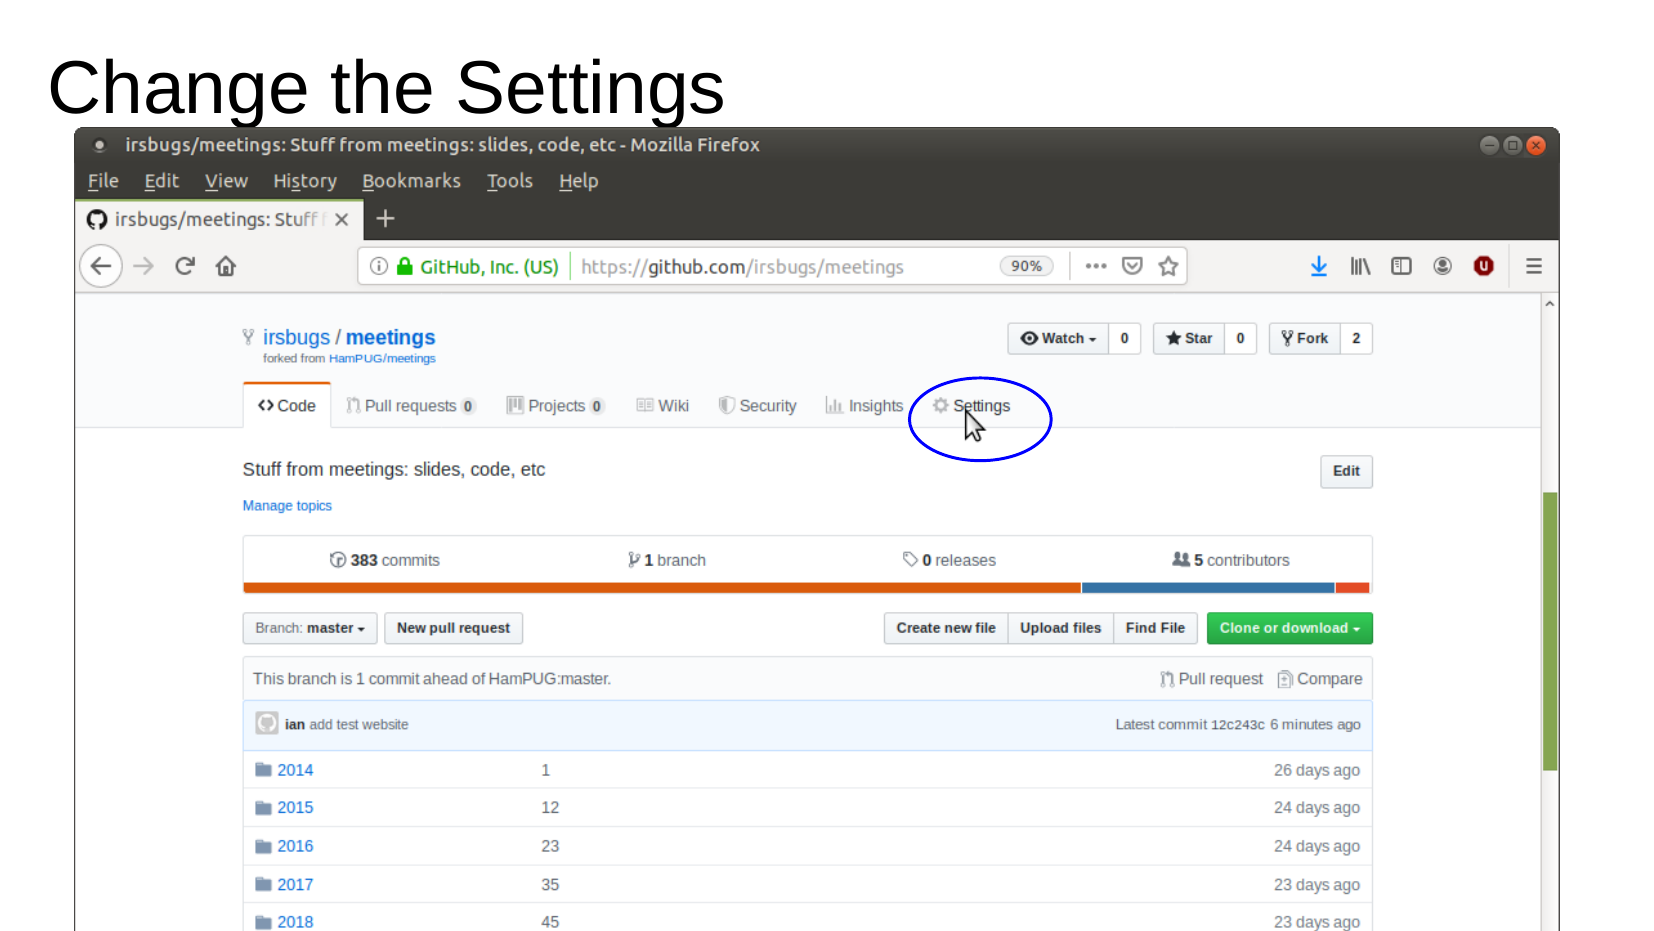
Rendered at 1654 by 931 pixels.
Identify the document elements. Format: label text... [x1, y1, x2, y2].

title Change the Settings [47, 45, 1536, 130]
picture [74, 127, 1560, 931]
text_box [909, 377, 1052, 461]
